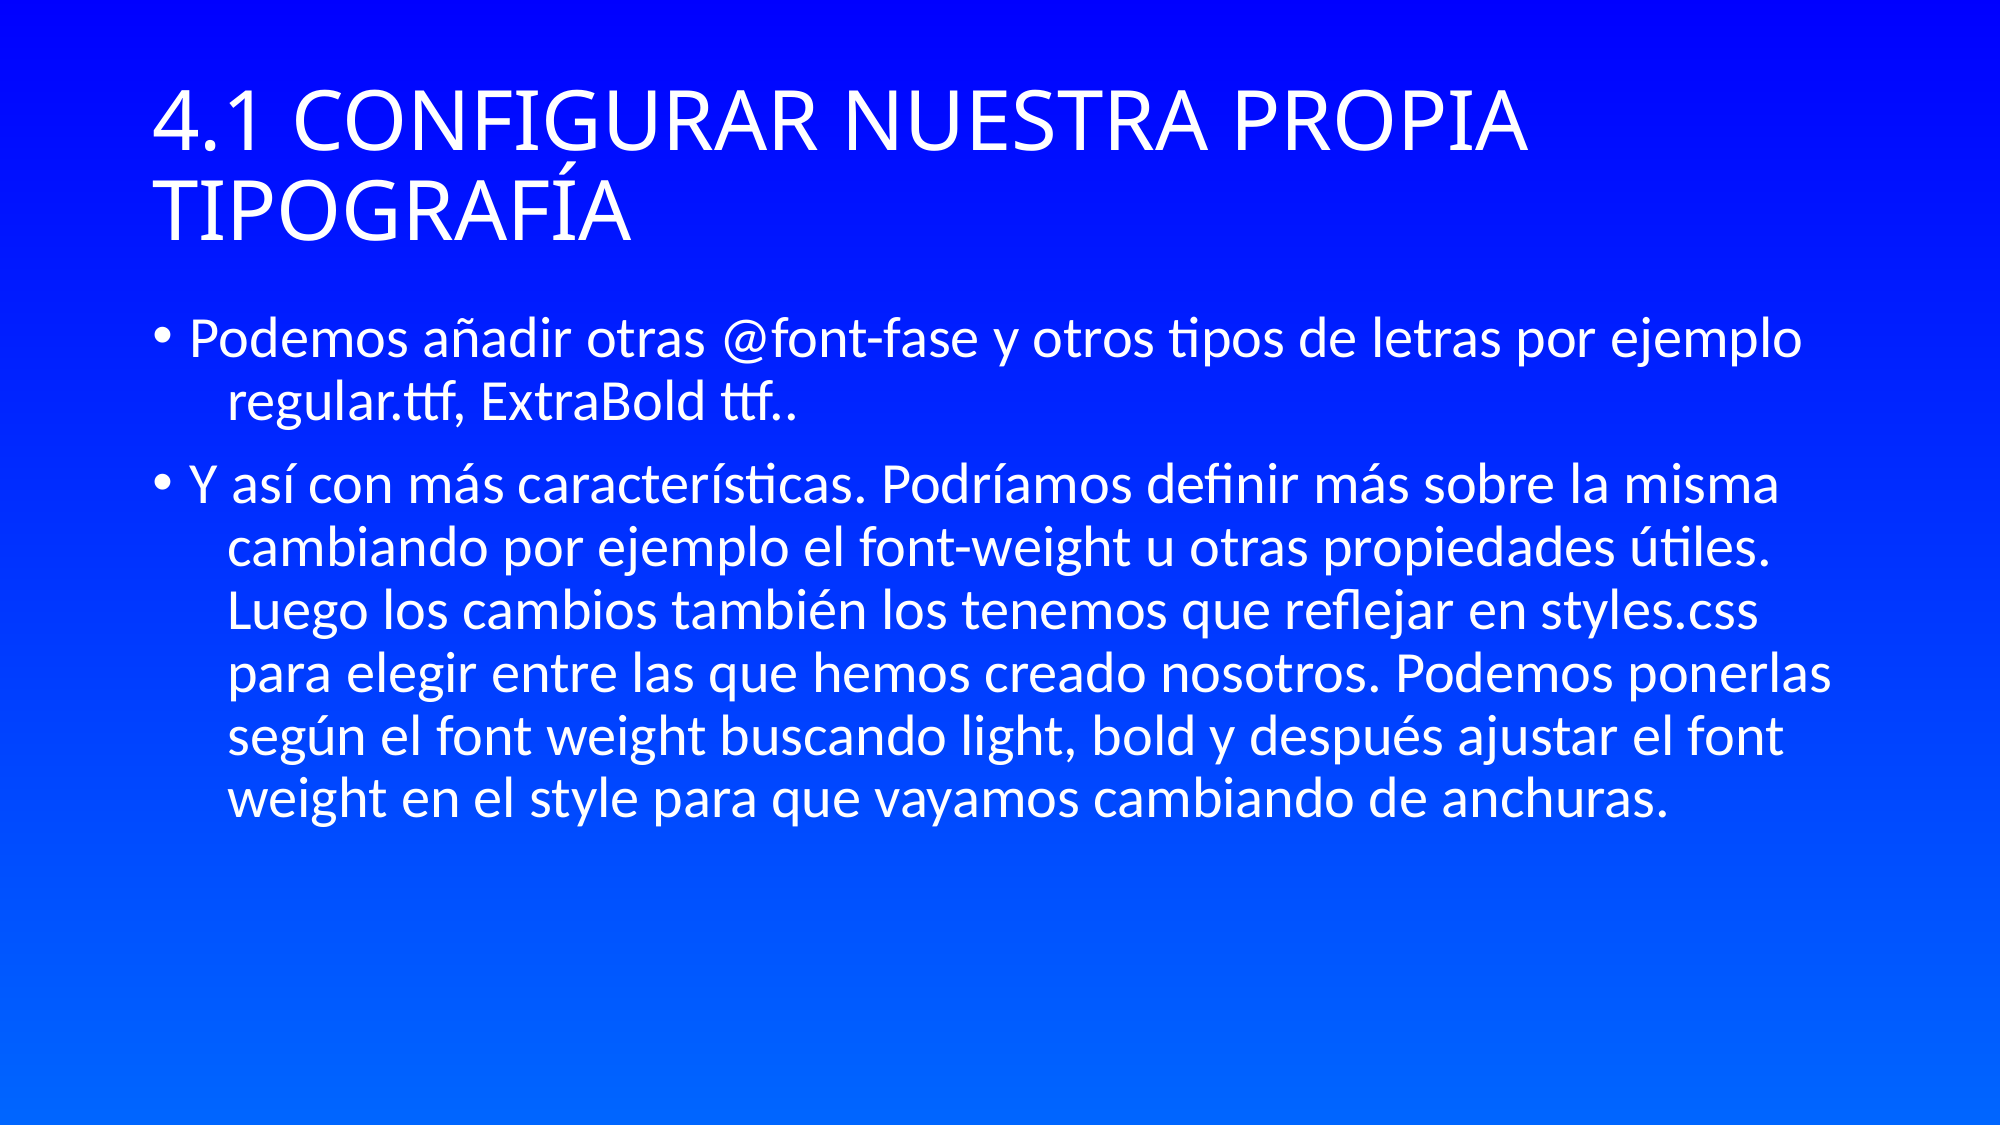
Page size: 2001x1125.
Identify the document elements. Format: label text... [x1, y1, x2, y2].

list Podemos añadir otras @font-fase y otros tipos de letras por ejemplo regular.ttf, ExtraBold ttf.. Y así con más características. Podríamos definir más sobre la misma cambiando por ejemplo el font-weight u otras propiedades útiles. Luego los cambios también los tenemos que reflejar en styles.css para elegir entre las que hemos creado nosotros. Podemos ponerlas según el font weight buscando light, bold y después ajustar el font weight en el style para que vayamos cambiando de anchuras. [137, 299, 1863, 1014]
title 4.1 CONFIGURAR NUESTRA PROPIA TIPOGRAFÍA [137, 59, 1863, 278]
